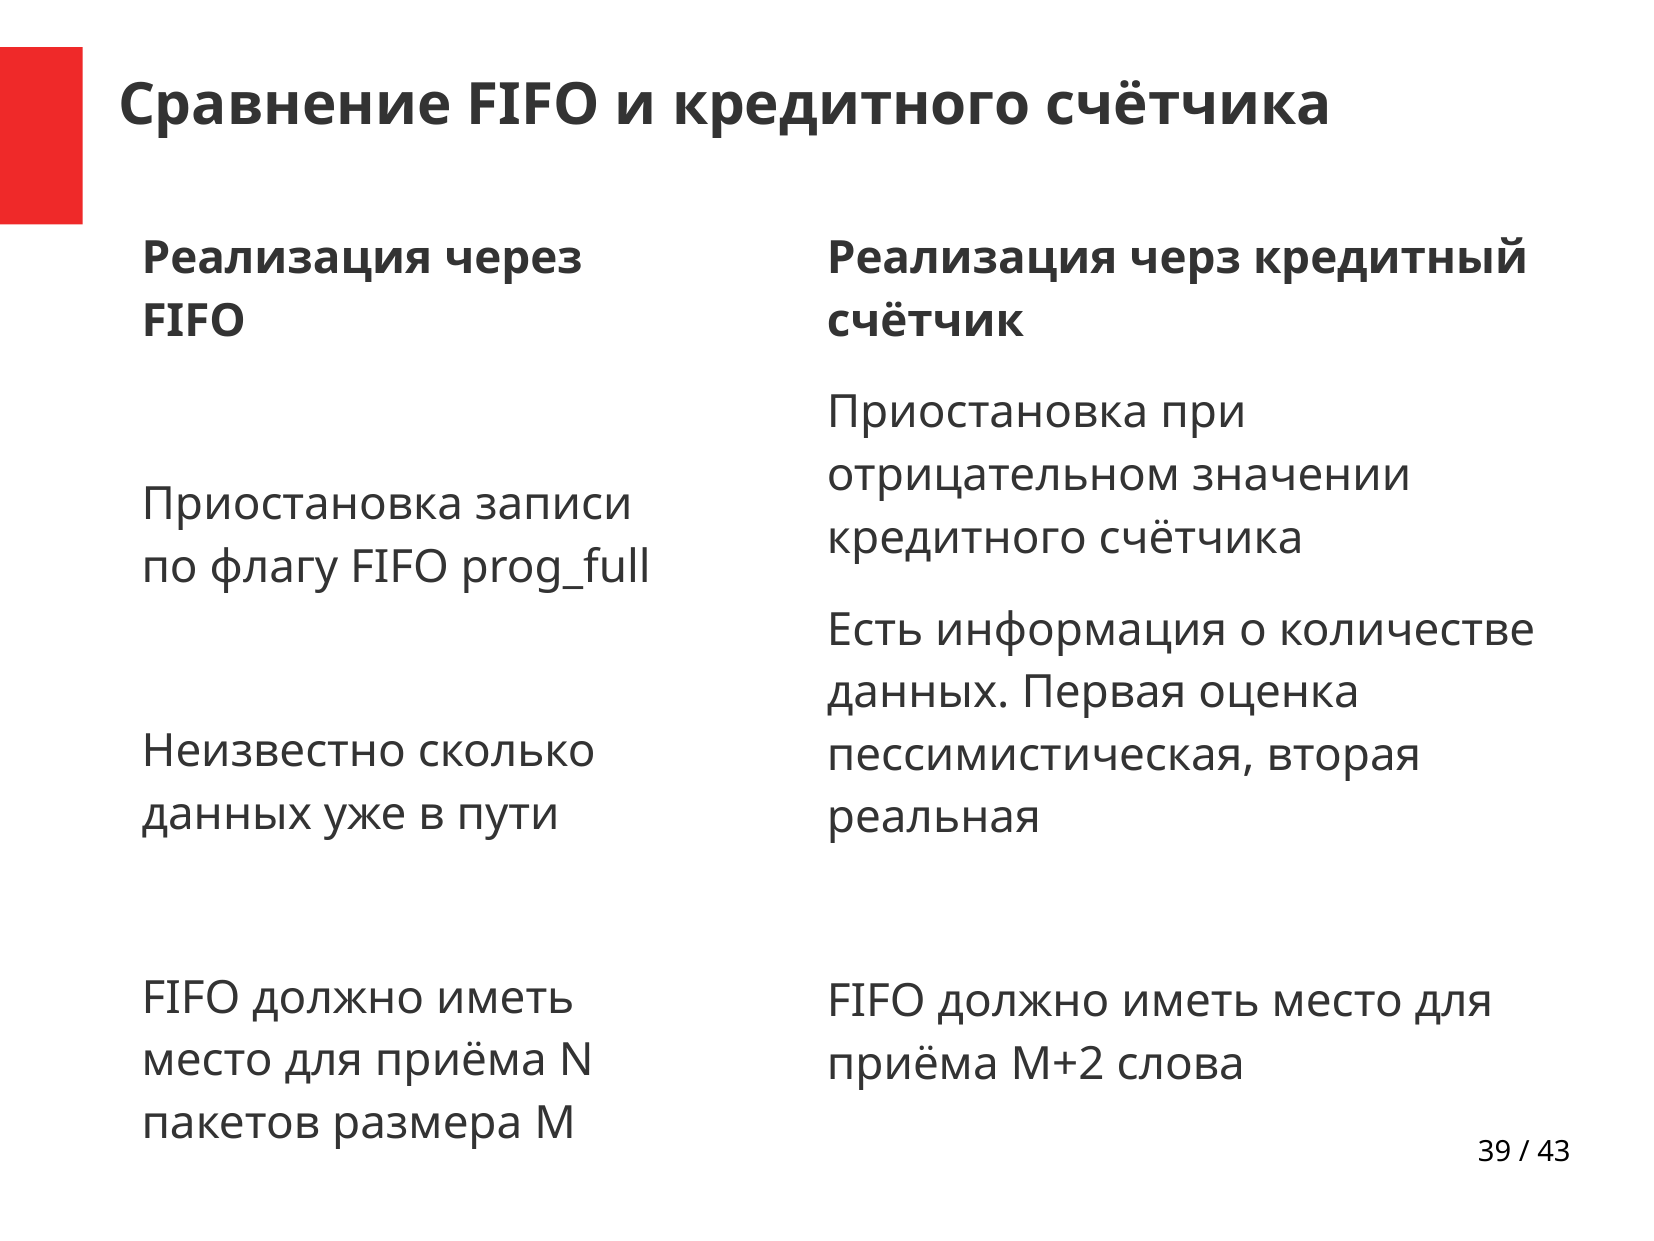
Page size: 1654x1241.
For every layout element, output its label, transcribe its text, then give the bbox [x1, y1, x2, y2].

title Сравнение FIFO и кредитного счётчика [118, 49, 1571, 154]
list Реализация черз кредитный счётчик Приостановка при отрицательном значении кредитного счётчика Есть информация о количестве данных. Первая оценка пессимистическая, вторая реальная FIFO должно иметь место для приёма M+2 слова [755, 224, 1583, 993]
list Реализация через FIFO Приостановка записи по флагу FIFO prog_full Неизвестно сколько данных уже в пути FIFO должно иметь место для приёма N пакетов размера M [70, 224, 697, 1028]
